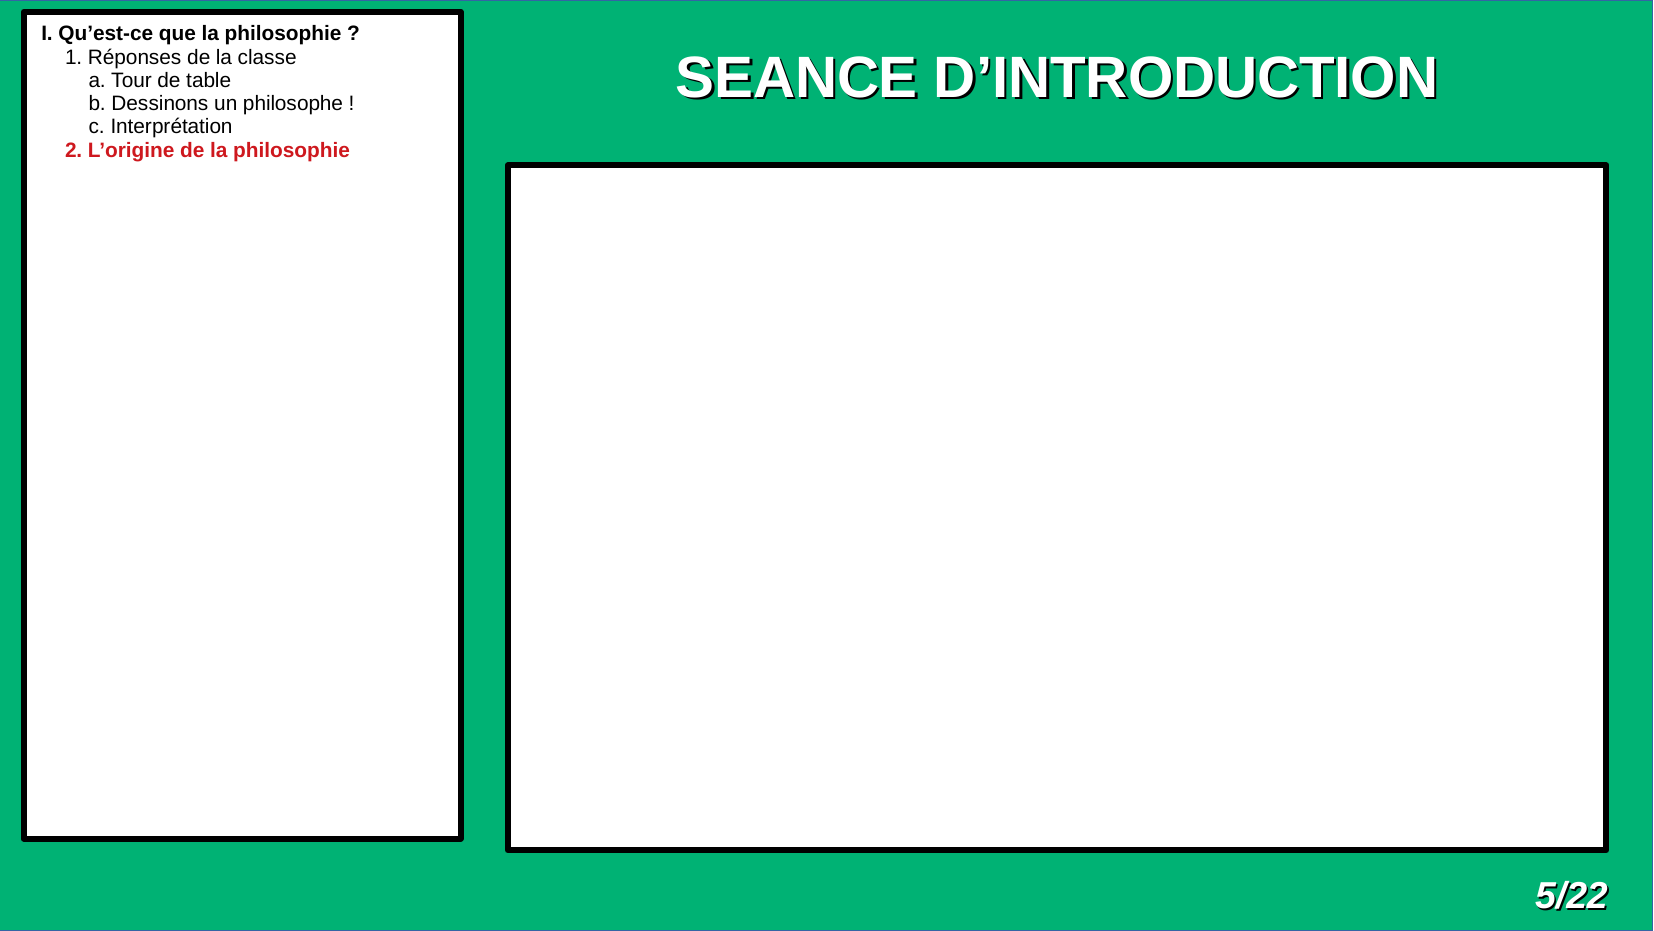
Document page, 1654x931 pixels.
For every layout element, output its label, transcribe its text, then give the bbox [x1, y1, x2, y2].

text_box SEANCE D’INTRODUCTION [507, 0, 1607, 154]
text_box <numéro>/22 [1464, 867, 1623, 931]
text_box [0, 0, 1653, 931]
text_box I. Qu’est-ce que la philosophie ? 1. Réponses de la classe a. Tour de table b. Dessinons un philosophe ! c. Interprétation 2. L’origine de la philosophie [23, 11, 461, 839]
